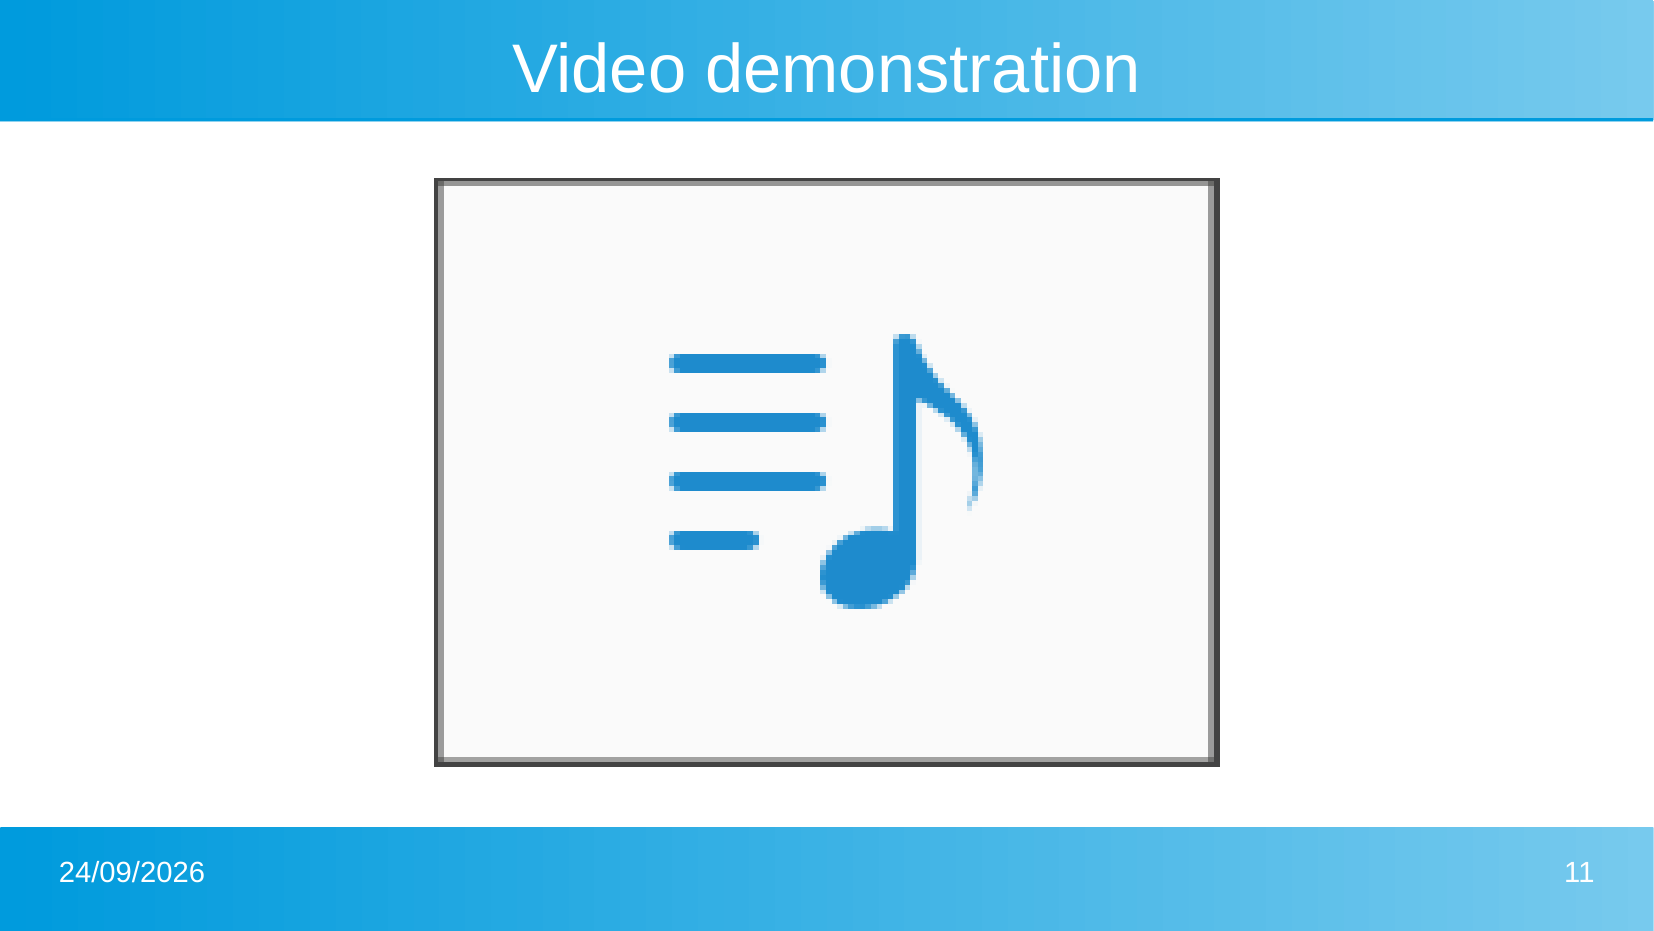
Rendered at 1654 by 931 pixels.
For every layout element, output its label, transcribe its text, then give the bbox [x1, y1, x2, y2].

title Video demonstration [59, 29, 1595, 108]
text_box [433, 177, 1221, 768]
